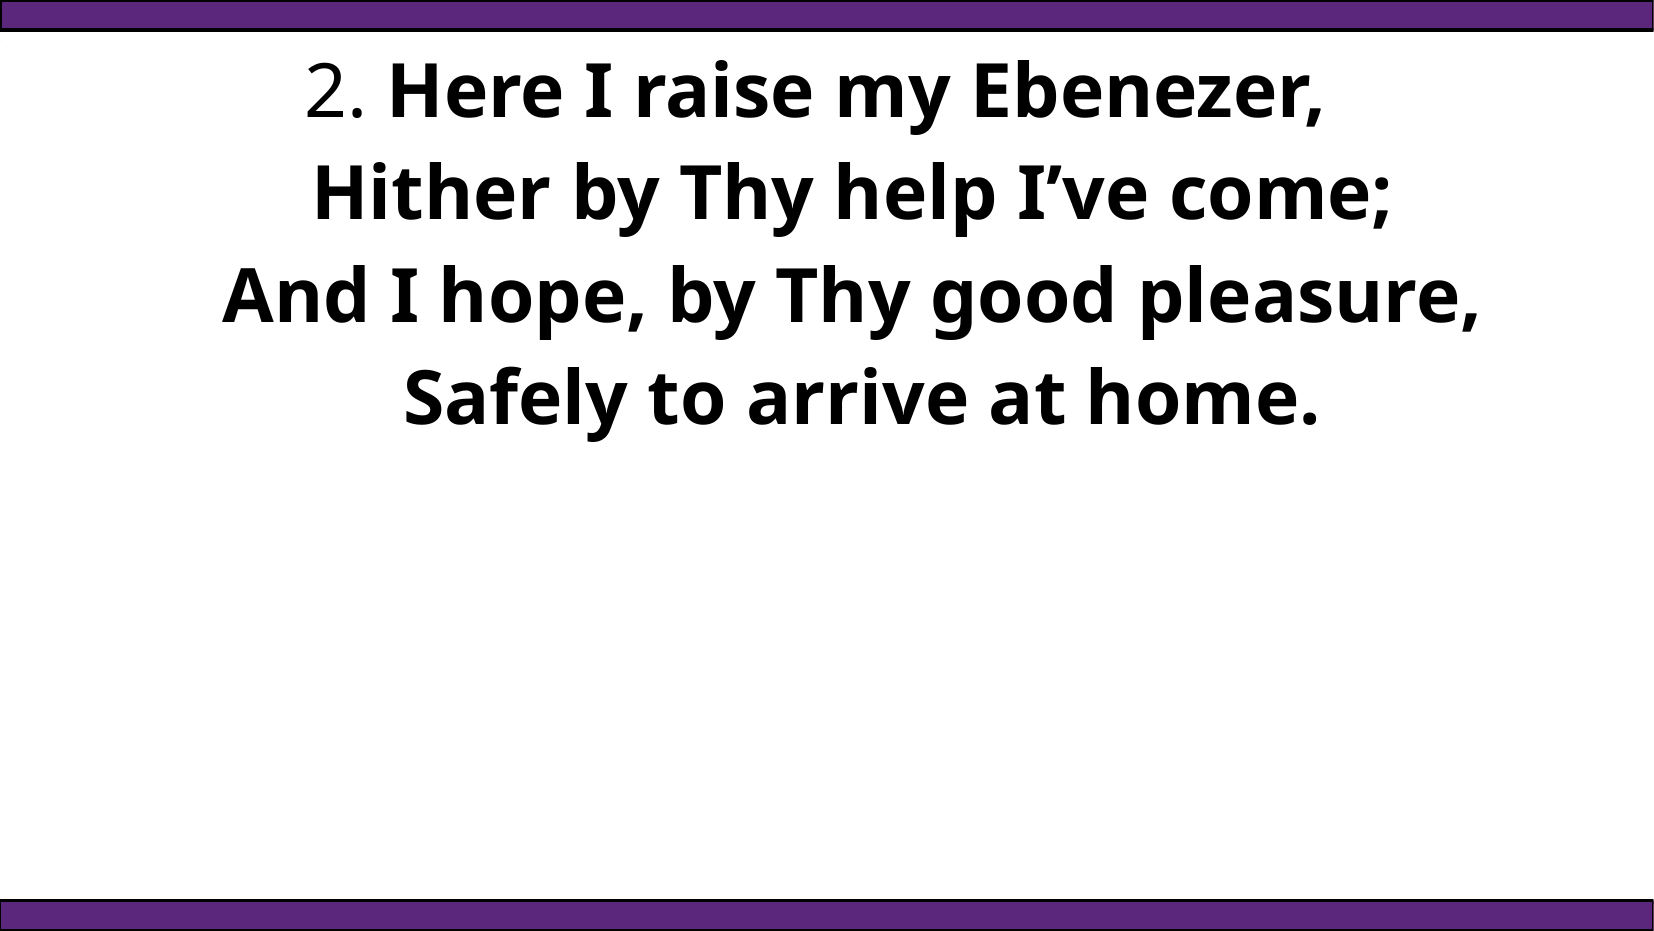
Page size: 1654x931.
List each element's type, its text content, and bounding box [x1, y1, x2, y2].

text_box [0, 0, 1654, 31]
text_box [0, 900, 1654, 931]
text_box 2. Here I raise my Ebenezer, Hither by Thy help I’ve come; And I hope, by Thy good pleasure, Safely to arrive at home. [75, 30, 1576, 445]
picture [0, 31, 1654, 900]
